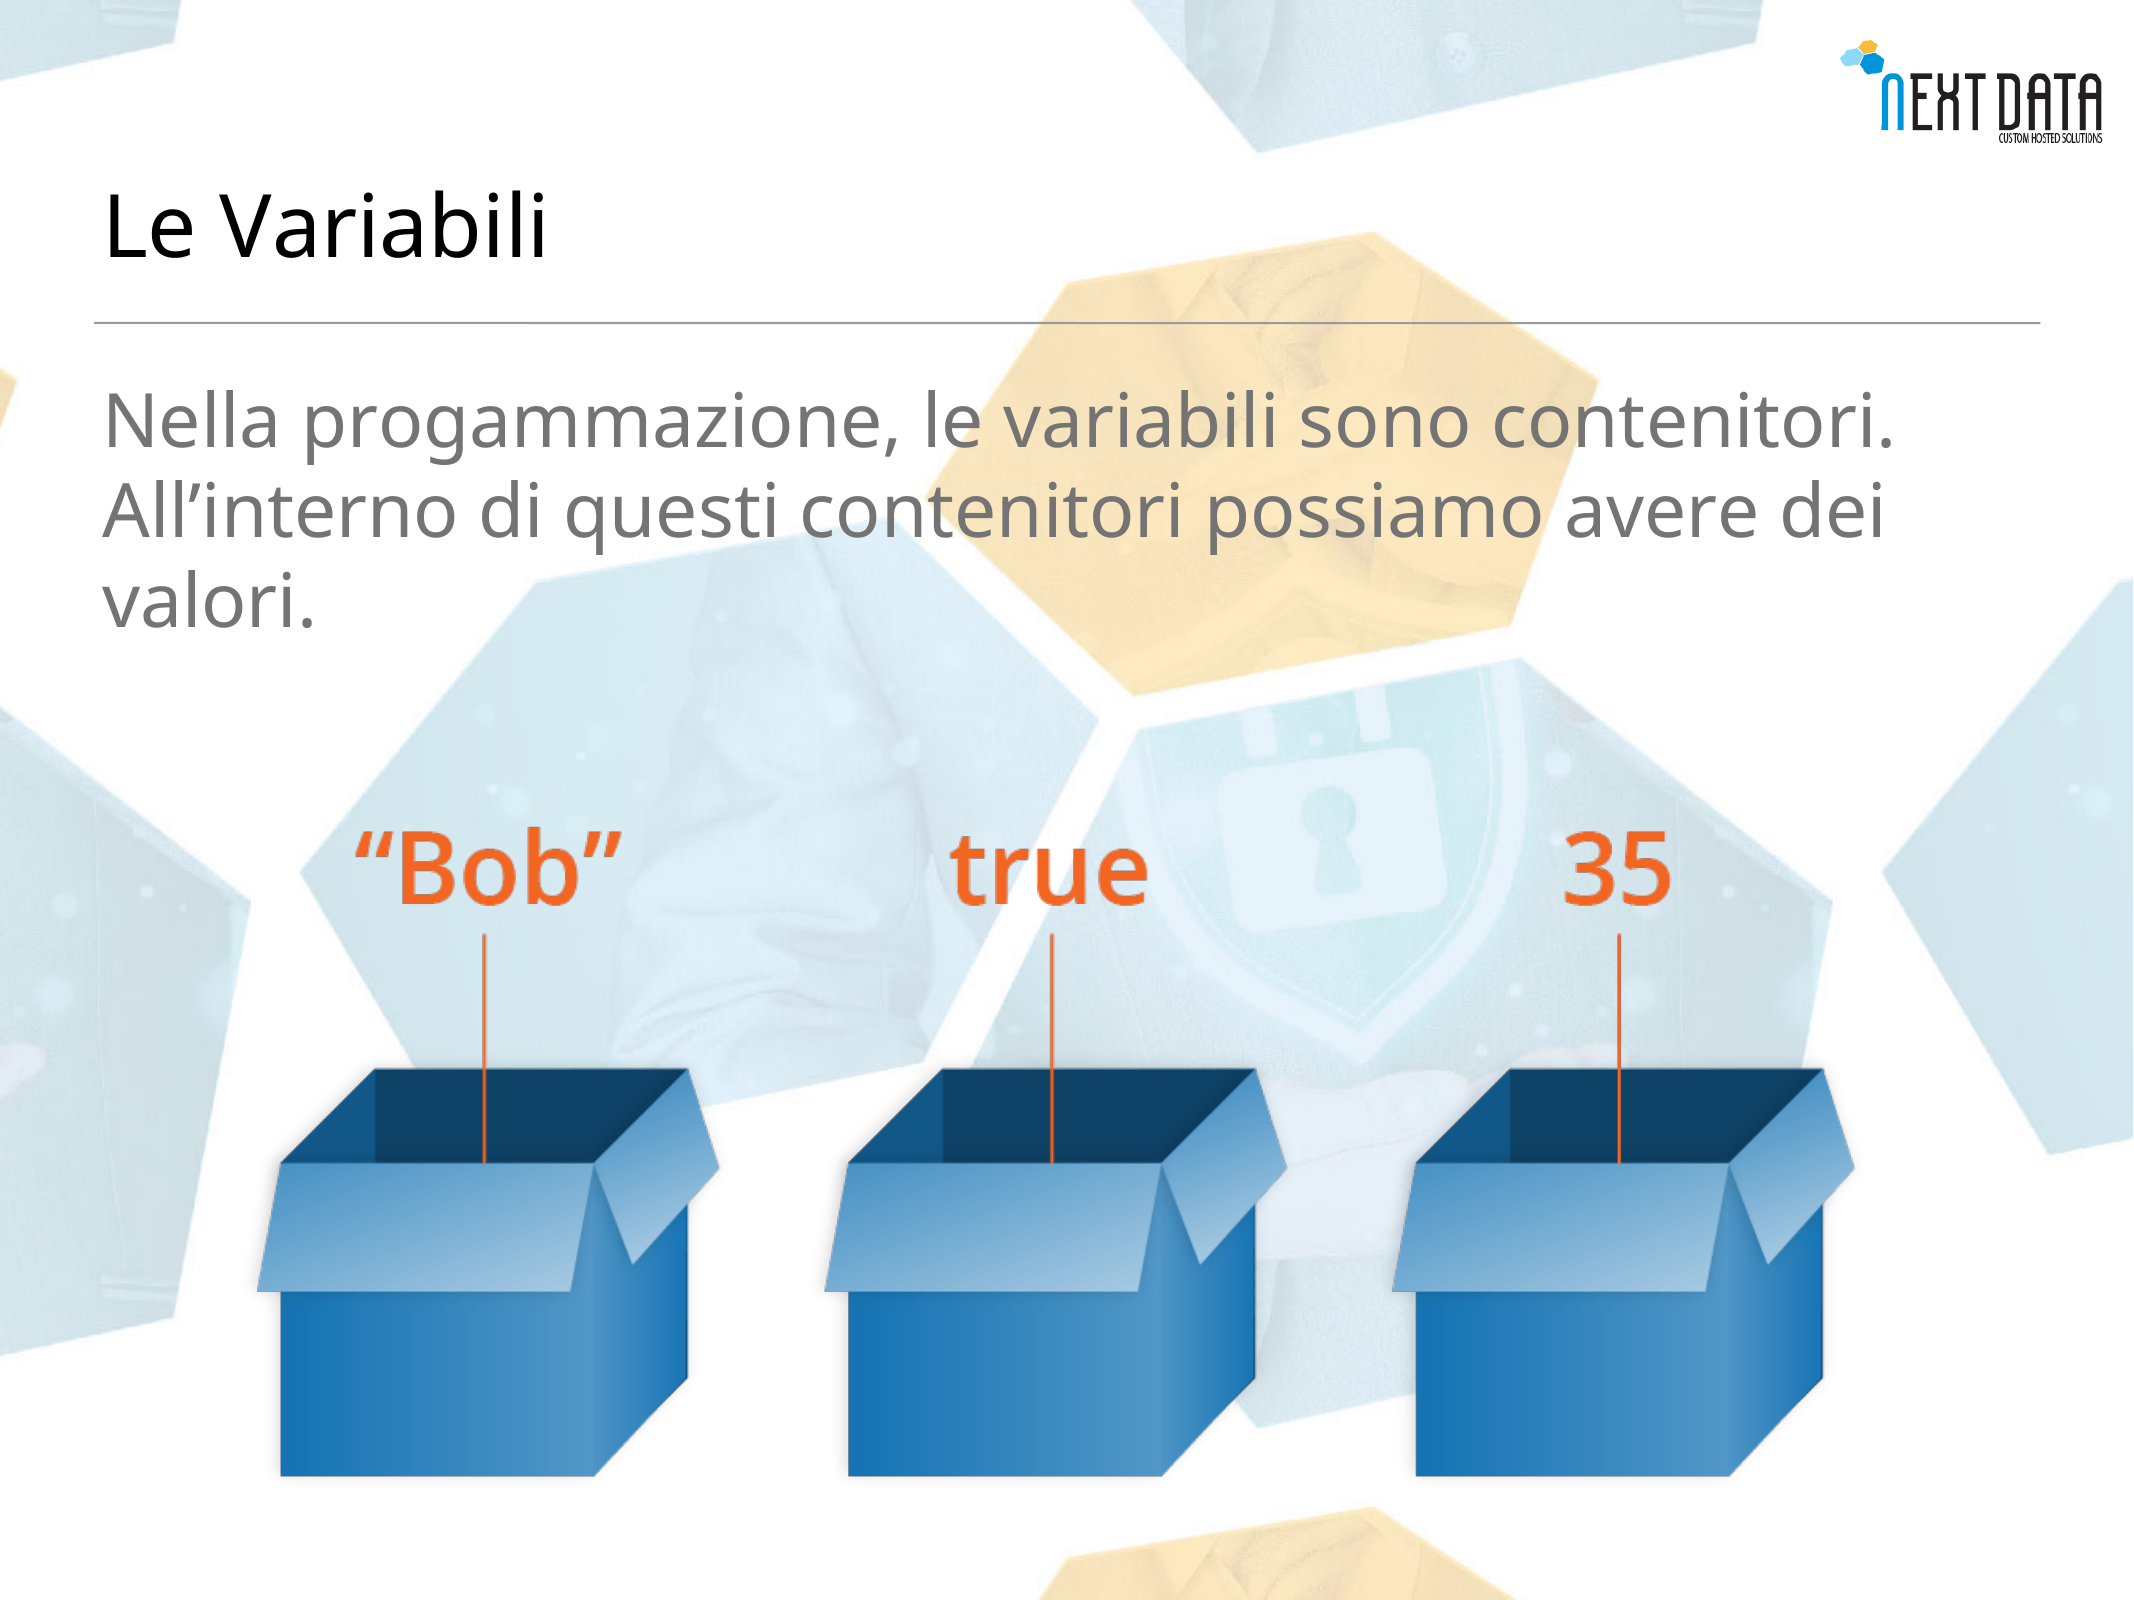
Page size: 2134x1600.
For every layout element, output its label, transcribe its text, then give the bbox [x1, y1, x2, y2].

text_box Le Variabili [93, 54, 2040, 284]
text_box Nella progammazione, le variabili sono contenitori. All’interno di questi contenitori possiamo avere dei valori. [93, 364, 2040, 1459]
picture [0, 0, 2134, 1600]
